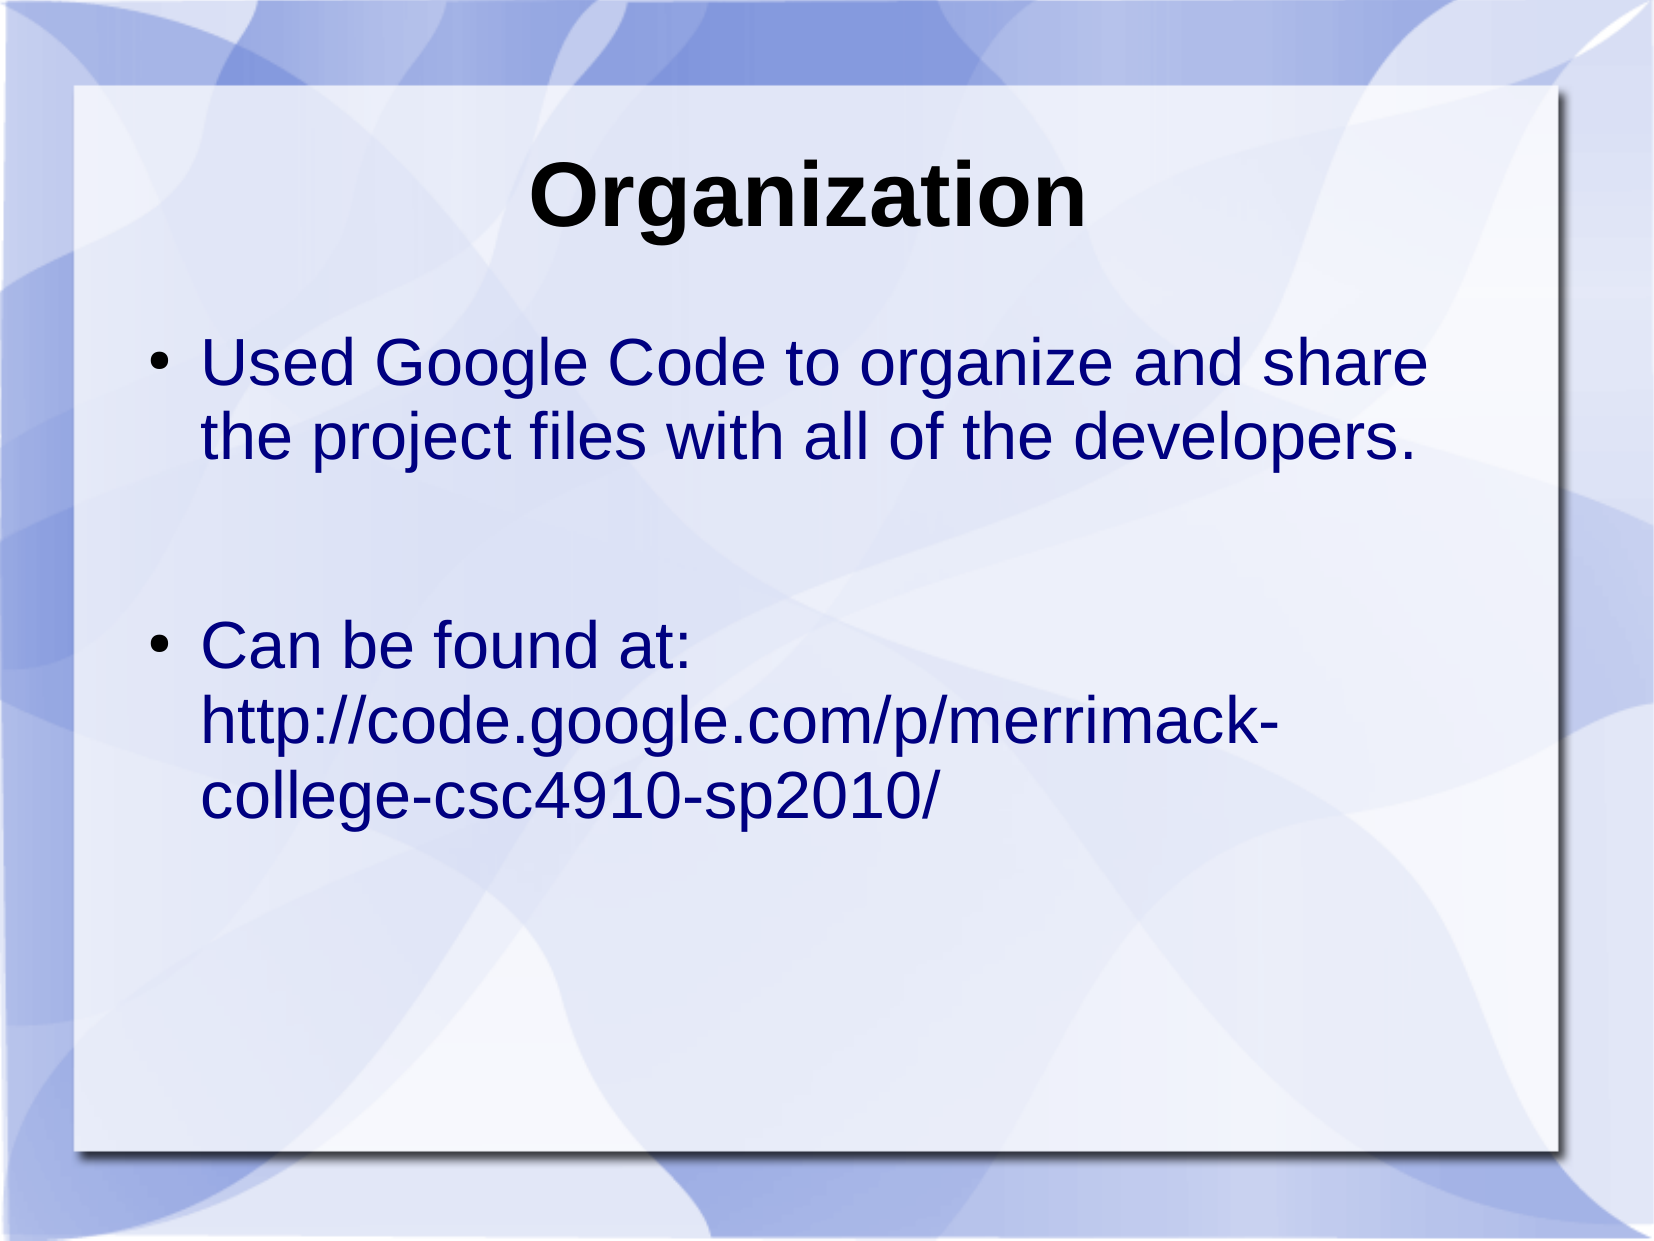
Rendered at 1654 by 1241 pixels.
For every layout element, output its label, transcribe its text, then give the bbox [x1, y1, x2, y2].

title Organization [82, 90, 1536, 298]
list Used Google Code to organize and share the project files with all of the developers. Can be found at: http://code.google.com/p/merrimack-college-csc4910-sp2010/ [129, 324, 1489, 975]
picture [0, 0, 1654, 1241]
